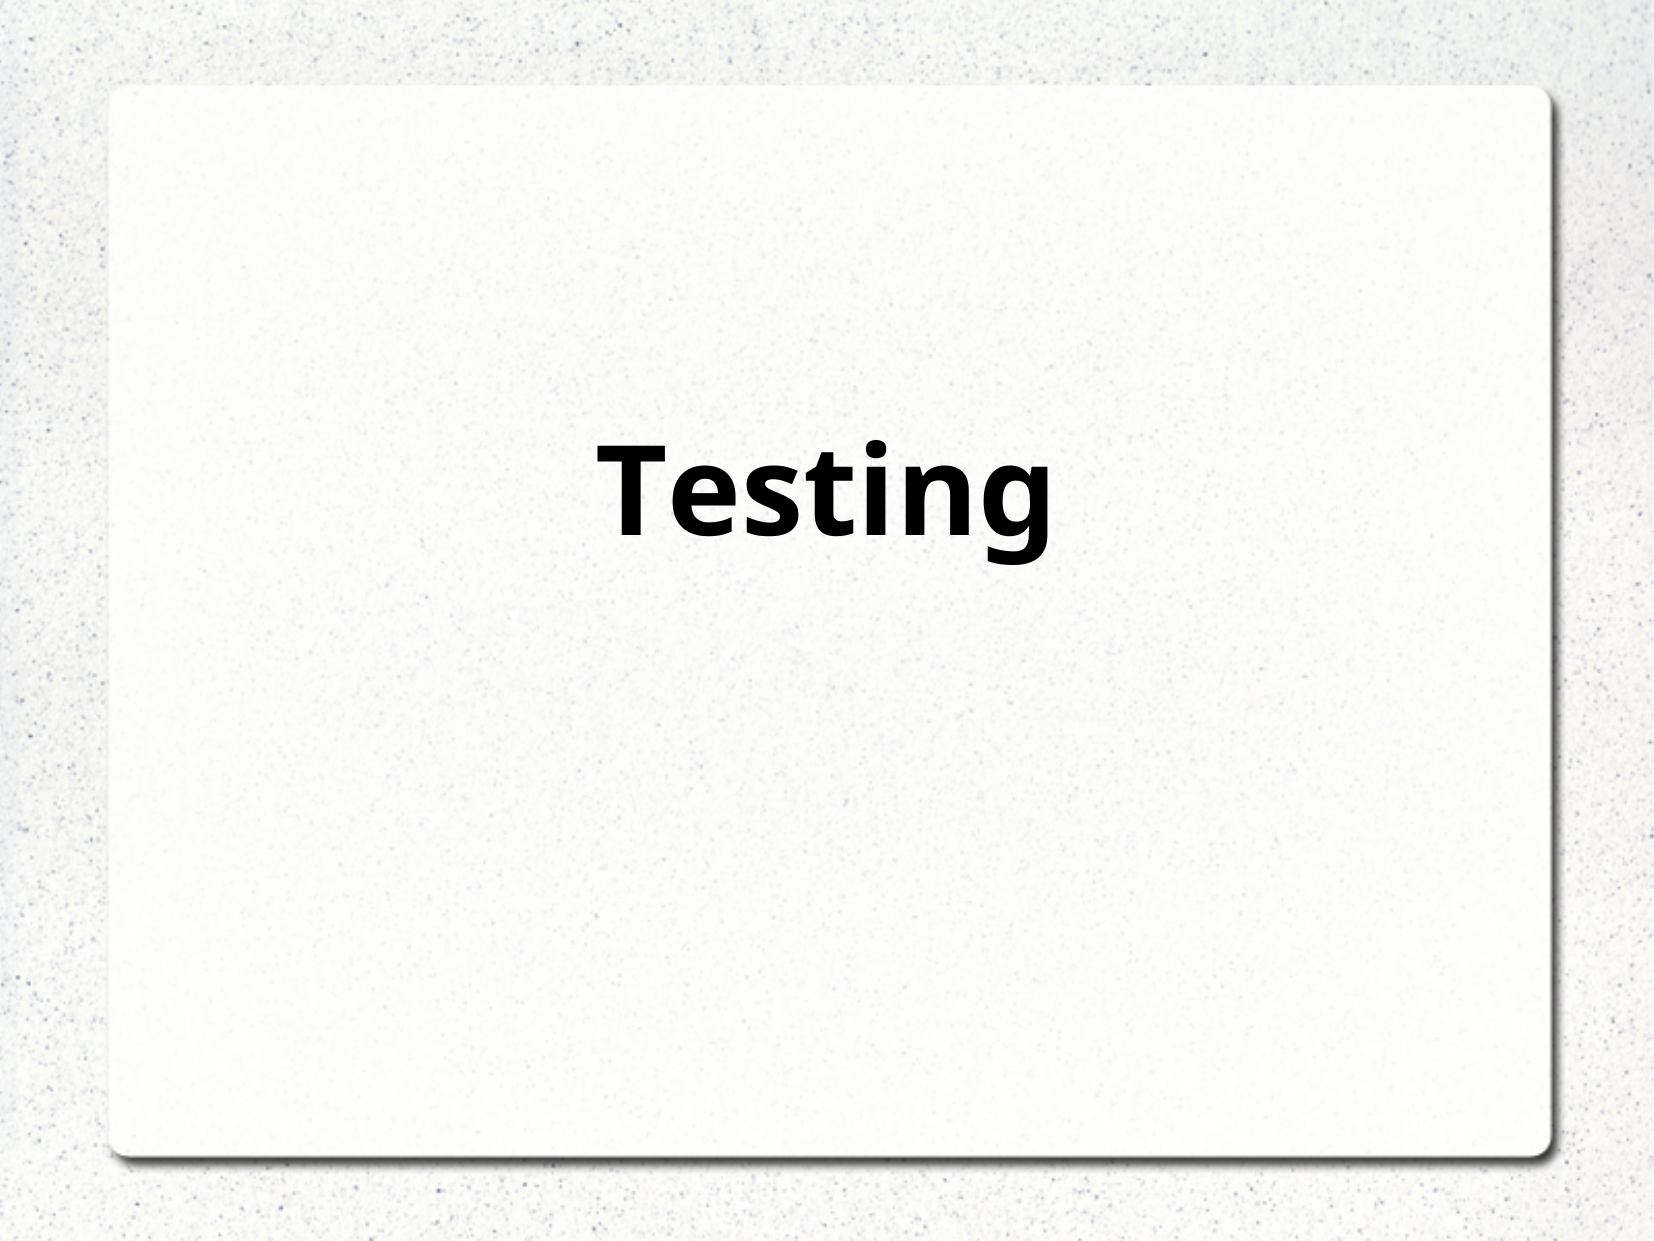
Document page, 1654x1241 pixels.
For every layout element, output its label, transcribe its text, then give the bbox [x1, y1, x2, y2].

picture [0, 0, 1654, 1241]
title Testing [118, 383, 1536, 591]
